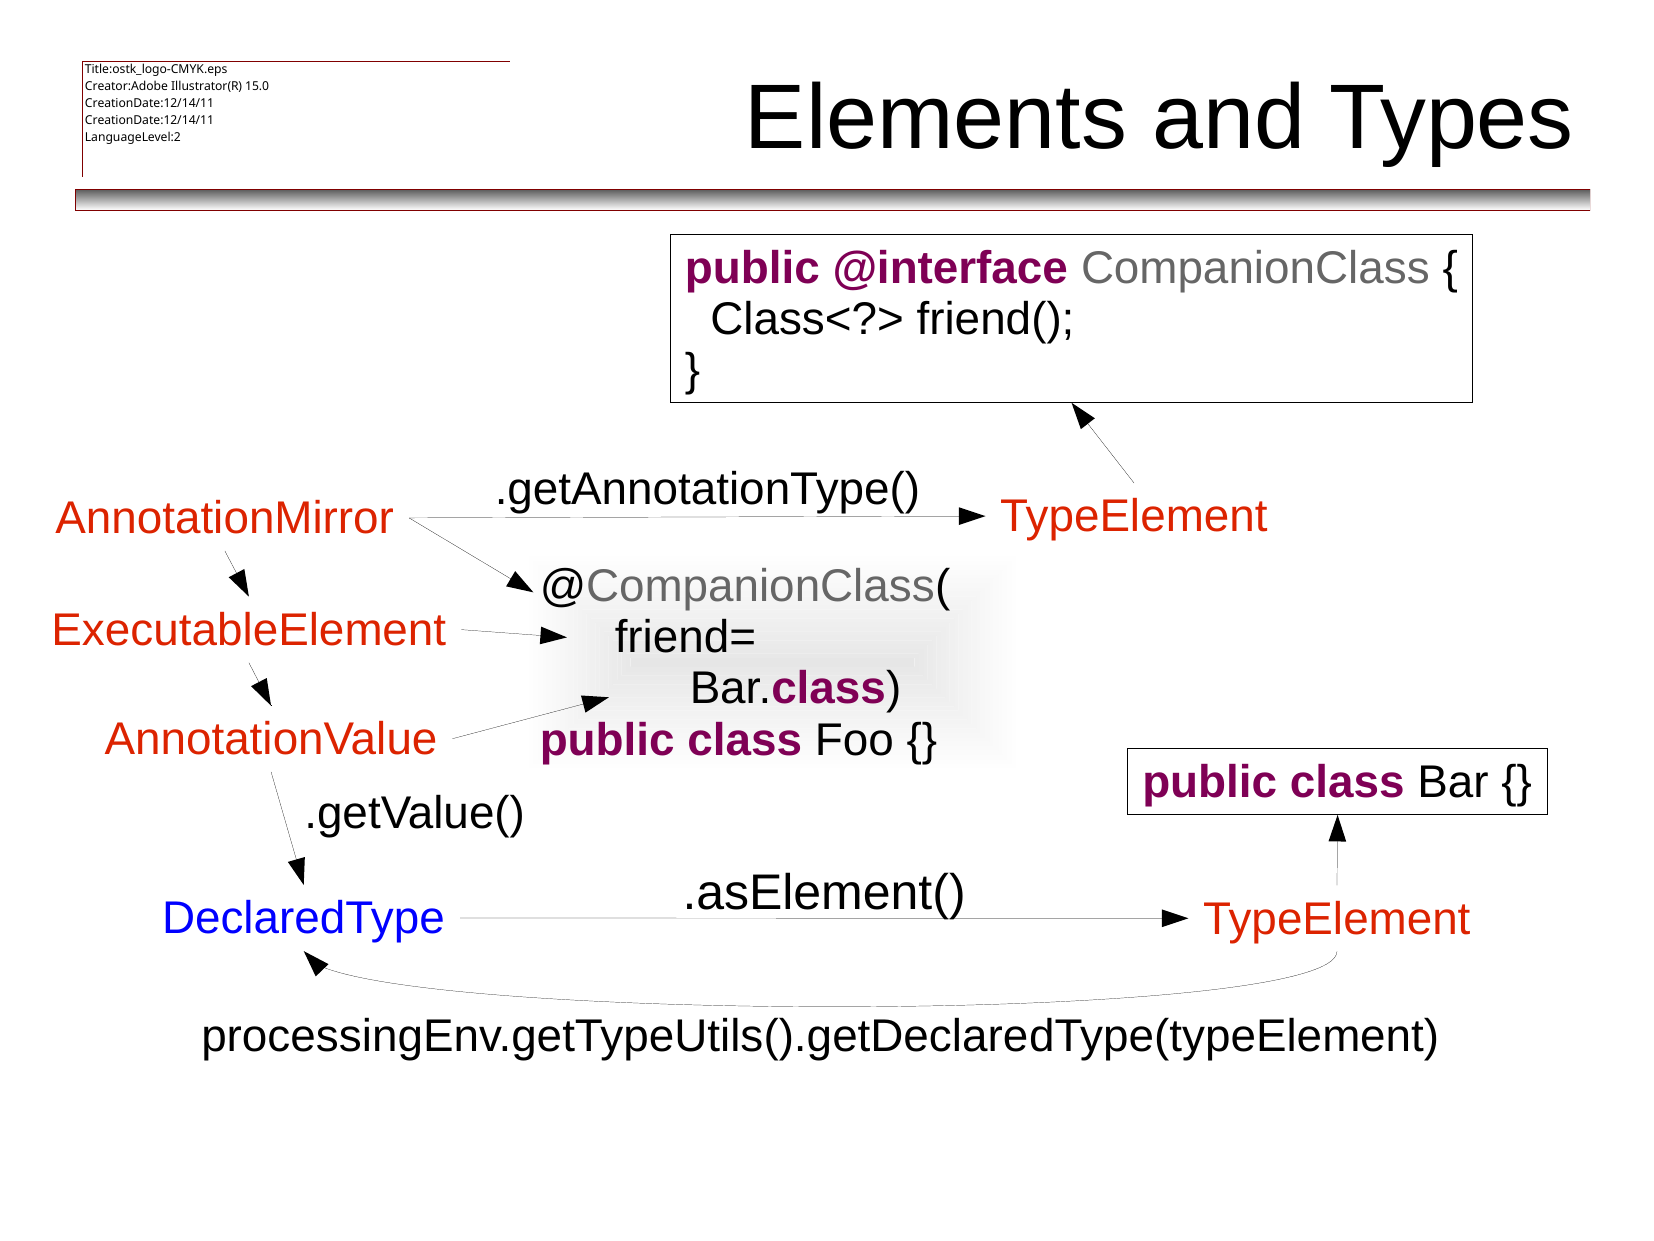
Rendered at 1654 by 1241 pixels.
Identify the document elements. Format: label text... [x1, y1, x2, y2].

text_box .getAnnotationType() [480, 455, 935, 522]
text_box TypeElement [1188, 885, 1486, 952]
text_box public @interface CompanionClass { Class<?> friend(); } [670, 234, 1473, 403]
text_box public class Bar {} [1127, 748, 1548, 815]
text_box ExecutableElement [36, 596, 462, 663]
text_box TypeElement [985, 483, 1283, 550]
text_box .getValue() [289, 780, 541, 862]
text_box AnnotationValue [89, 705, 453, 772]
title Elements and Types [529, 65, 1576, 169]
text_box AnnotationMirror [40, 484, 410, 551]
text_box @CompanionClass( friend= Bar.class) public class Foo {} [525, 552, 1021, 773]
text_box DeclaredType [147, 885, 460, 952]
